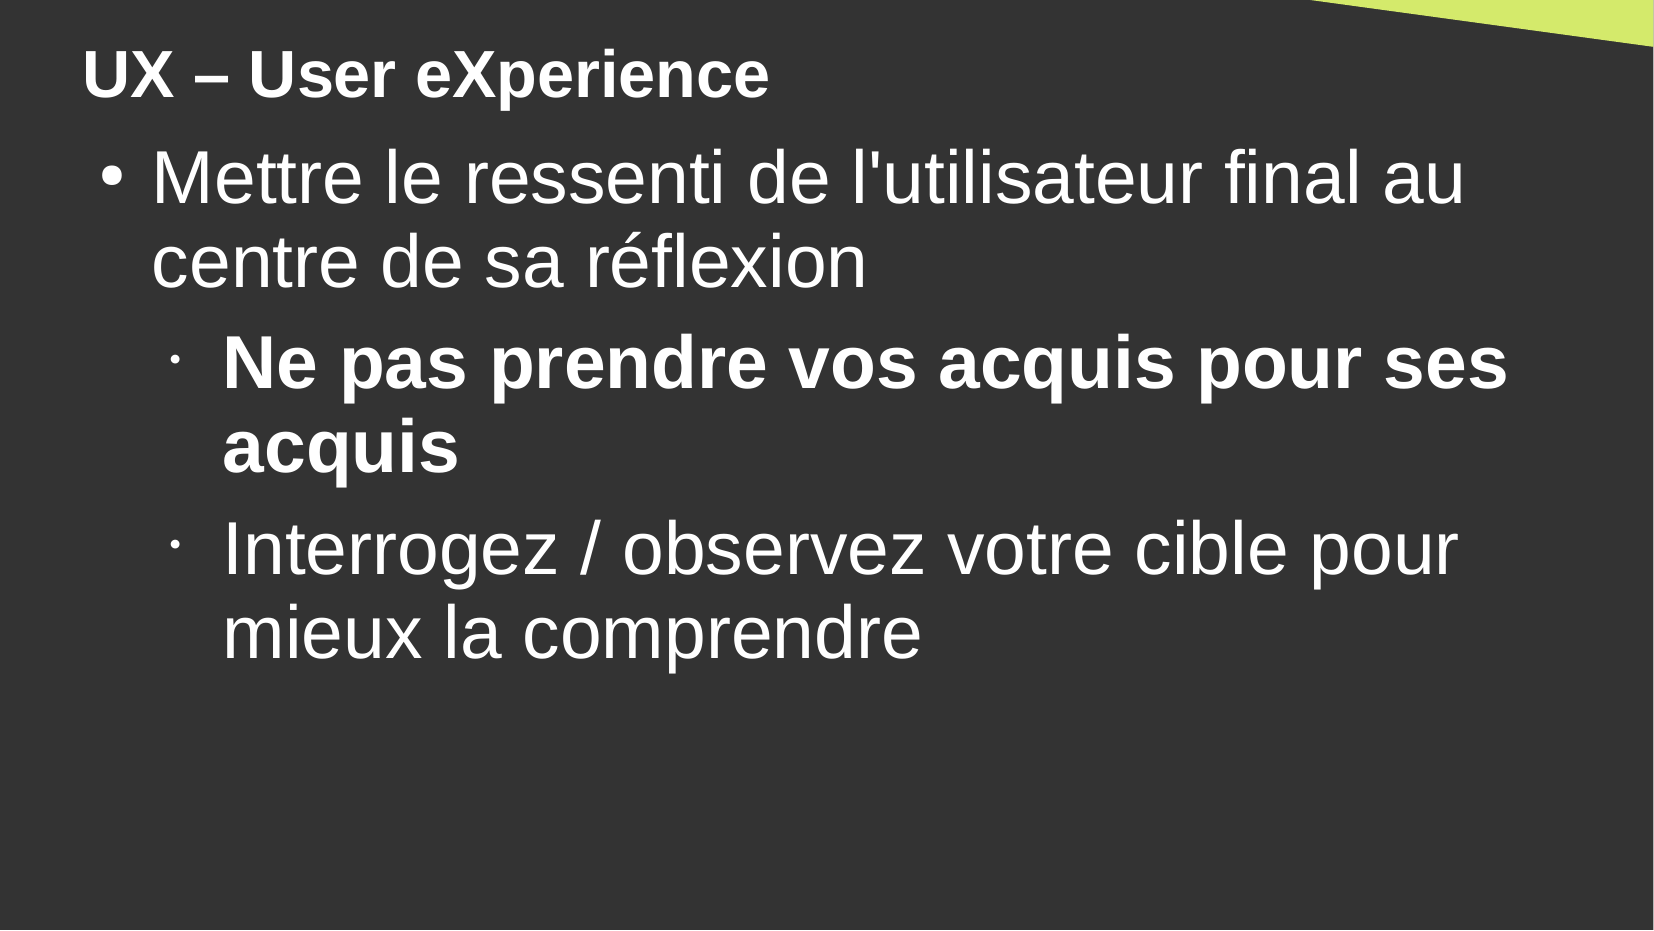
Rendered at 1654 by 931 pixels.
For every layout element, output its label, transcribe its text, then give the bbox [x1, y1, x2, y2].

title UX – User eXperience [82, 37, 1571, 114]
text_box [1310, 0, 1654, 47]
list Mettre le ressenti de l'utilisateur final au centre de sa réflexion Ne pas prendre vos acquis pour ses acquis Interrogez / observez votre cible pour mieux la comprendre [80, 135, 1620, 827]
